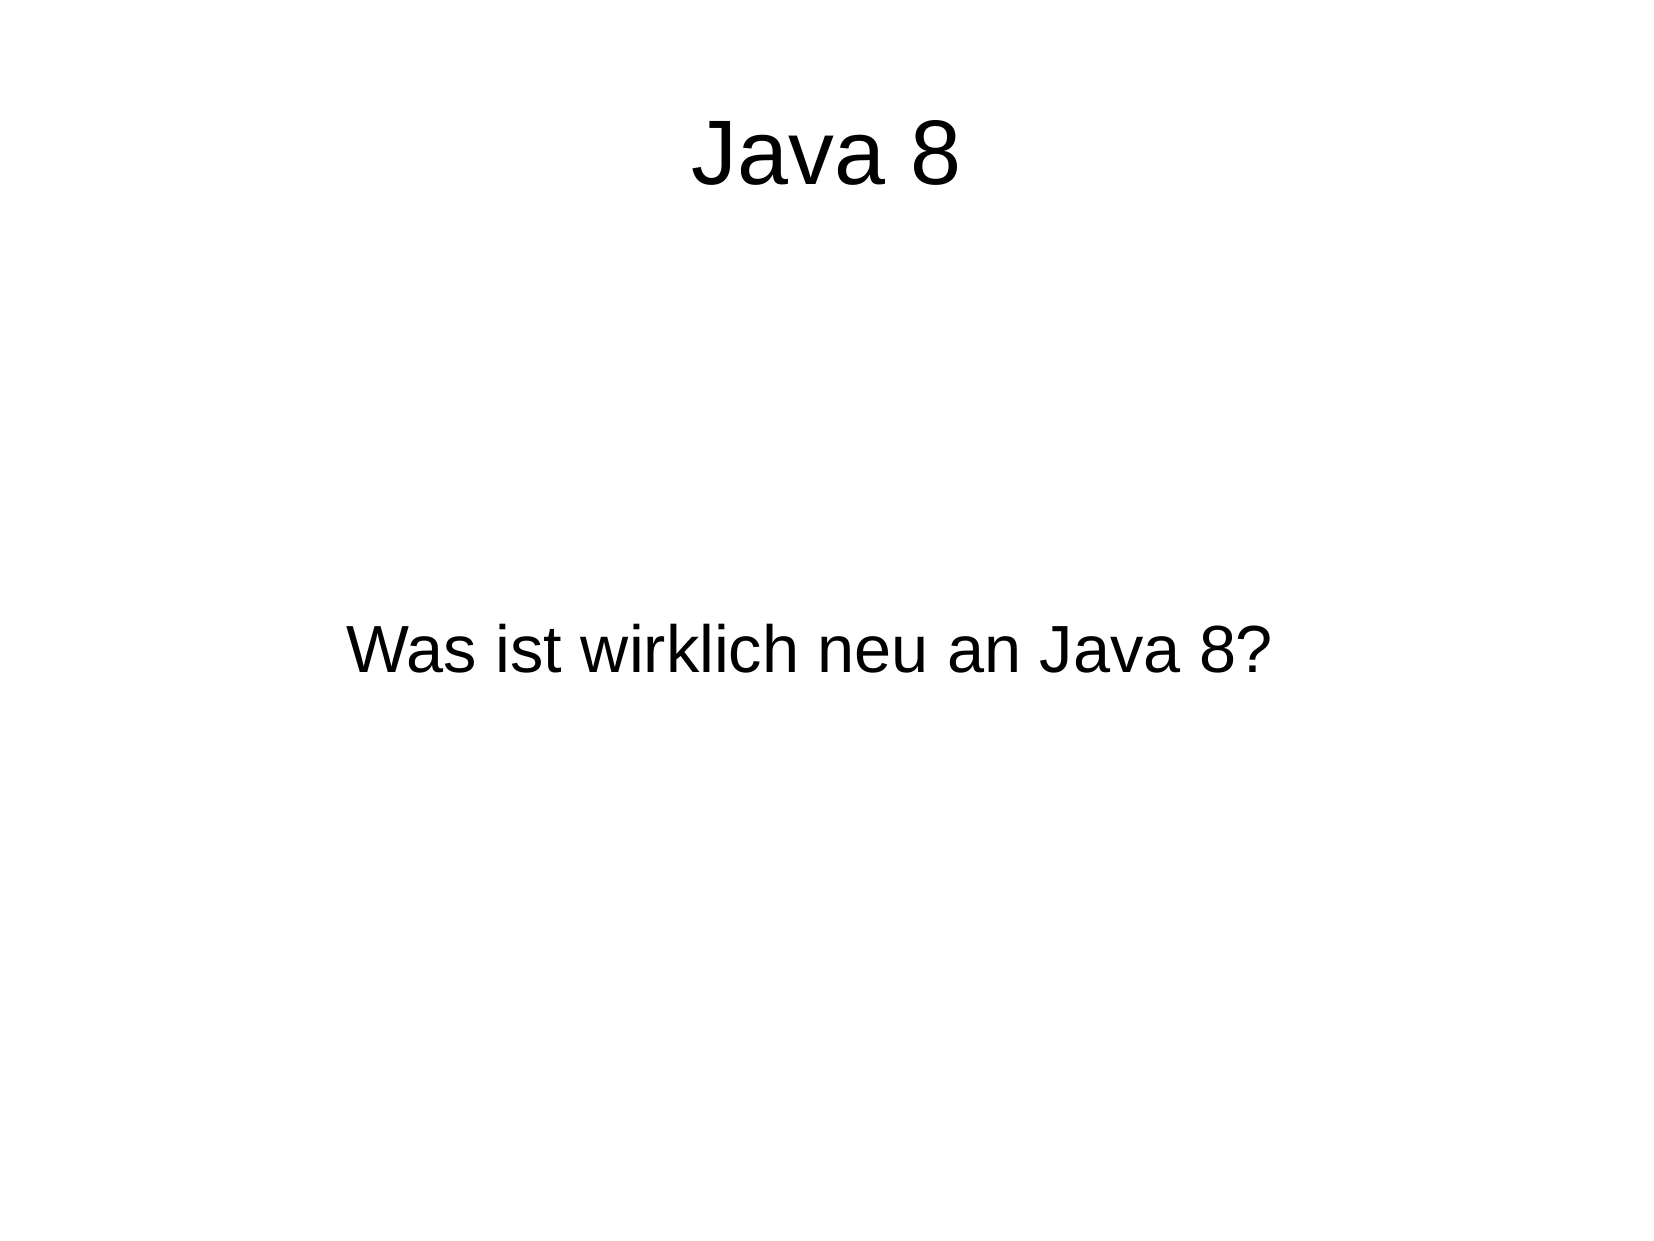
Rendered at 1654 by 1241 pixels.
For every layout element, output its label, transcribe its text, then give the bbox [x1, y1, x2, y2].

title Java 8 [82, 49, 1571, 257]
subtitle Was ist wirklich neu an Java 8? [82, 290, 1538, 1010]
